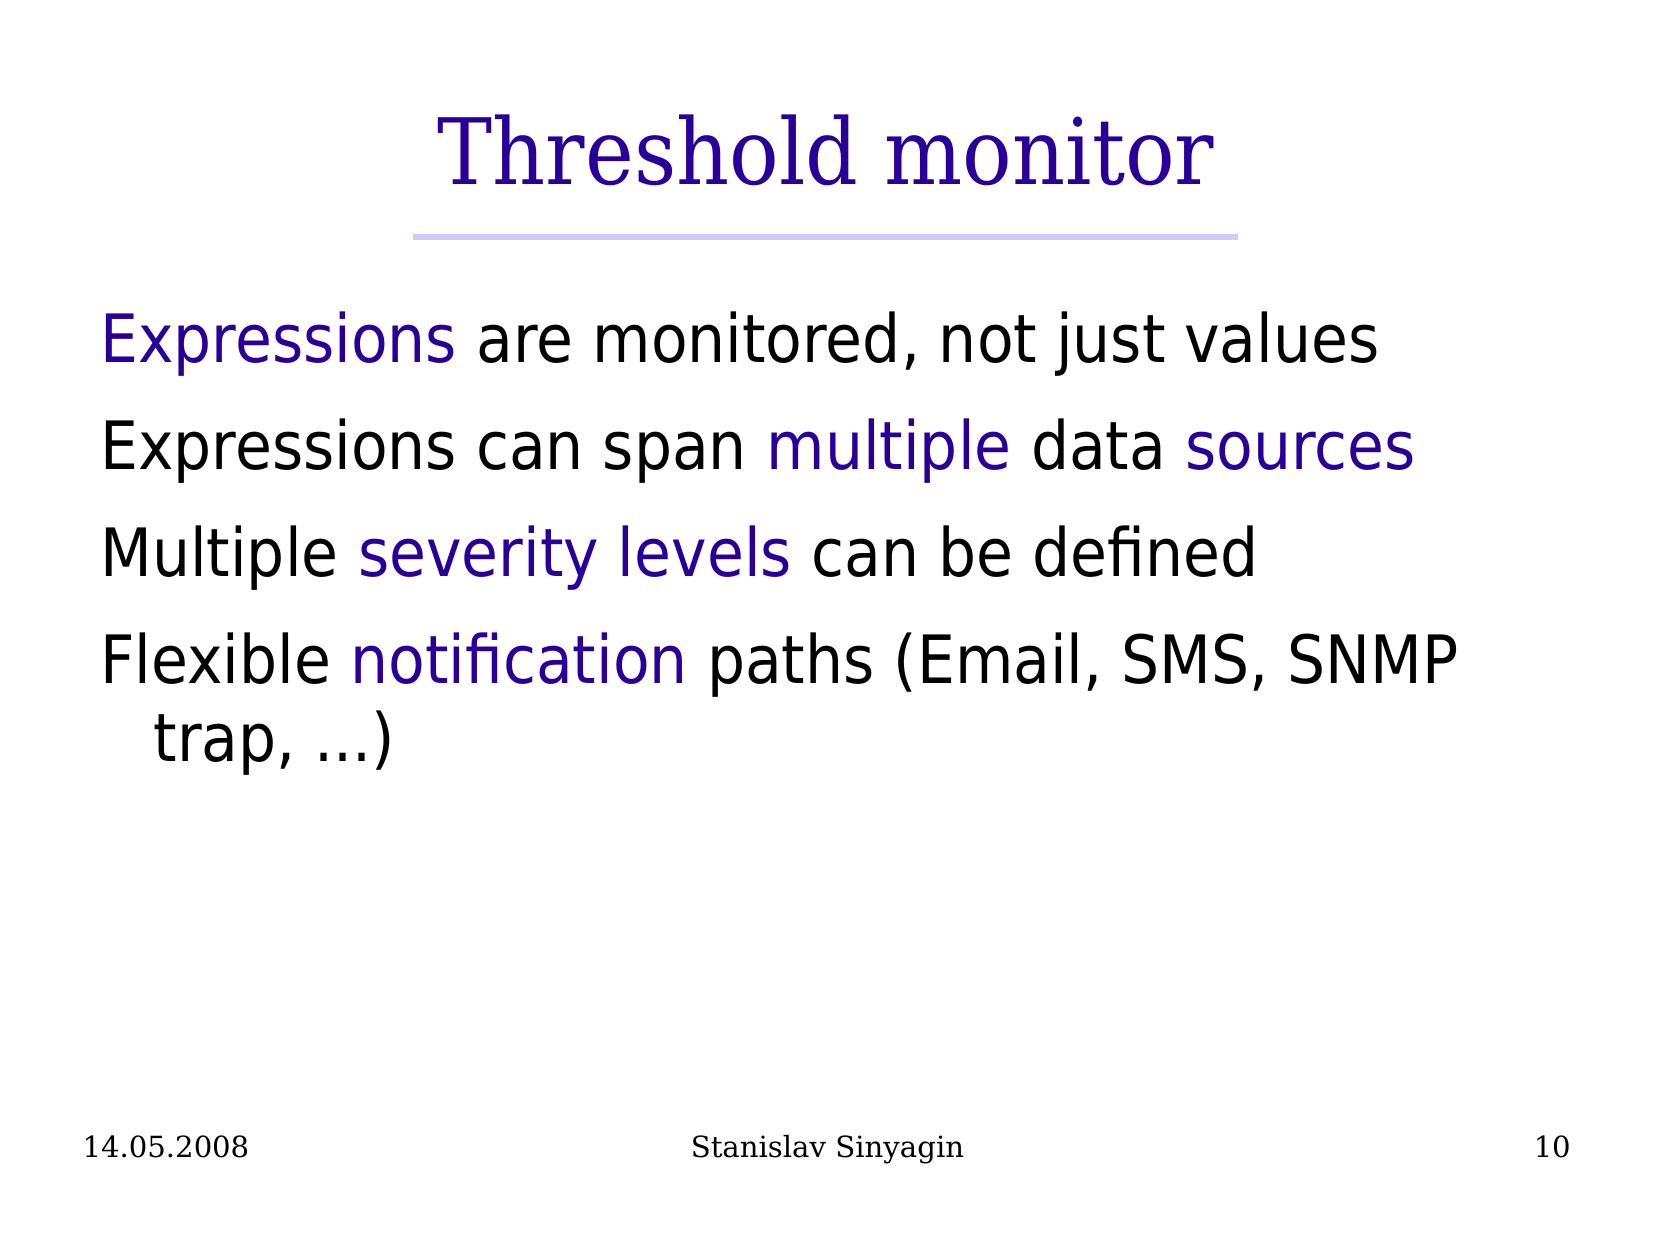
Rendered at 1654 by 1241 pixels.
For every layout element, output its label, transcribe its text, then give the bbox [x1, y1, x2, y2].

list Expressions are monitored, not just values Expressions can span multiple data sources Multiple severity levels can be defined Flexible notification paths (Email, SMS, SNMP trap, ...) [82, 300, 1571, 1094]
title Threshold monitor [82, 56, 1571, 250]
